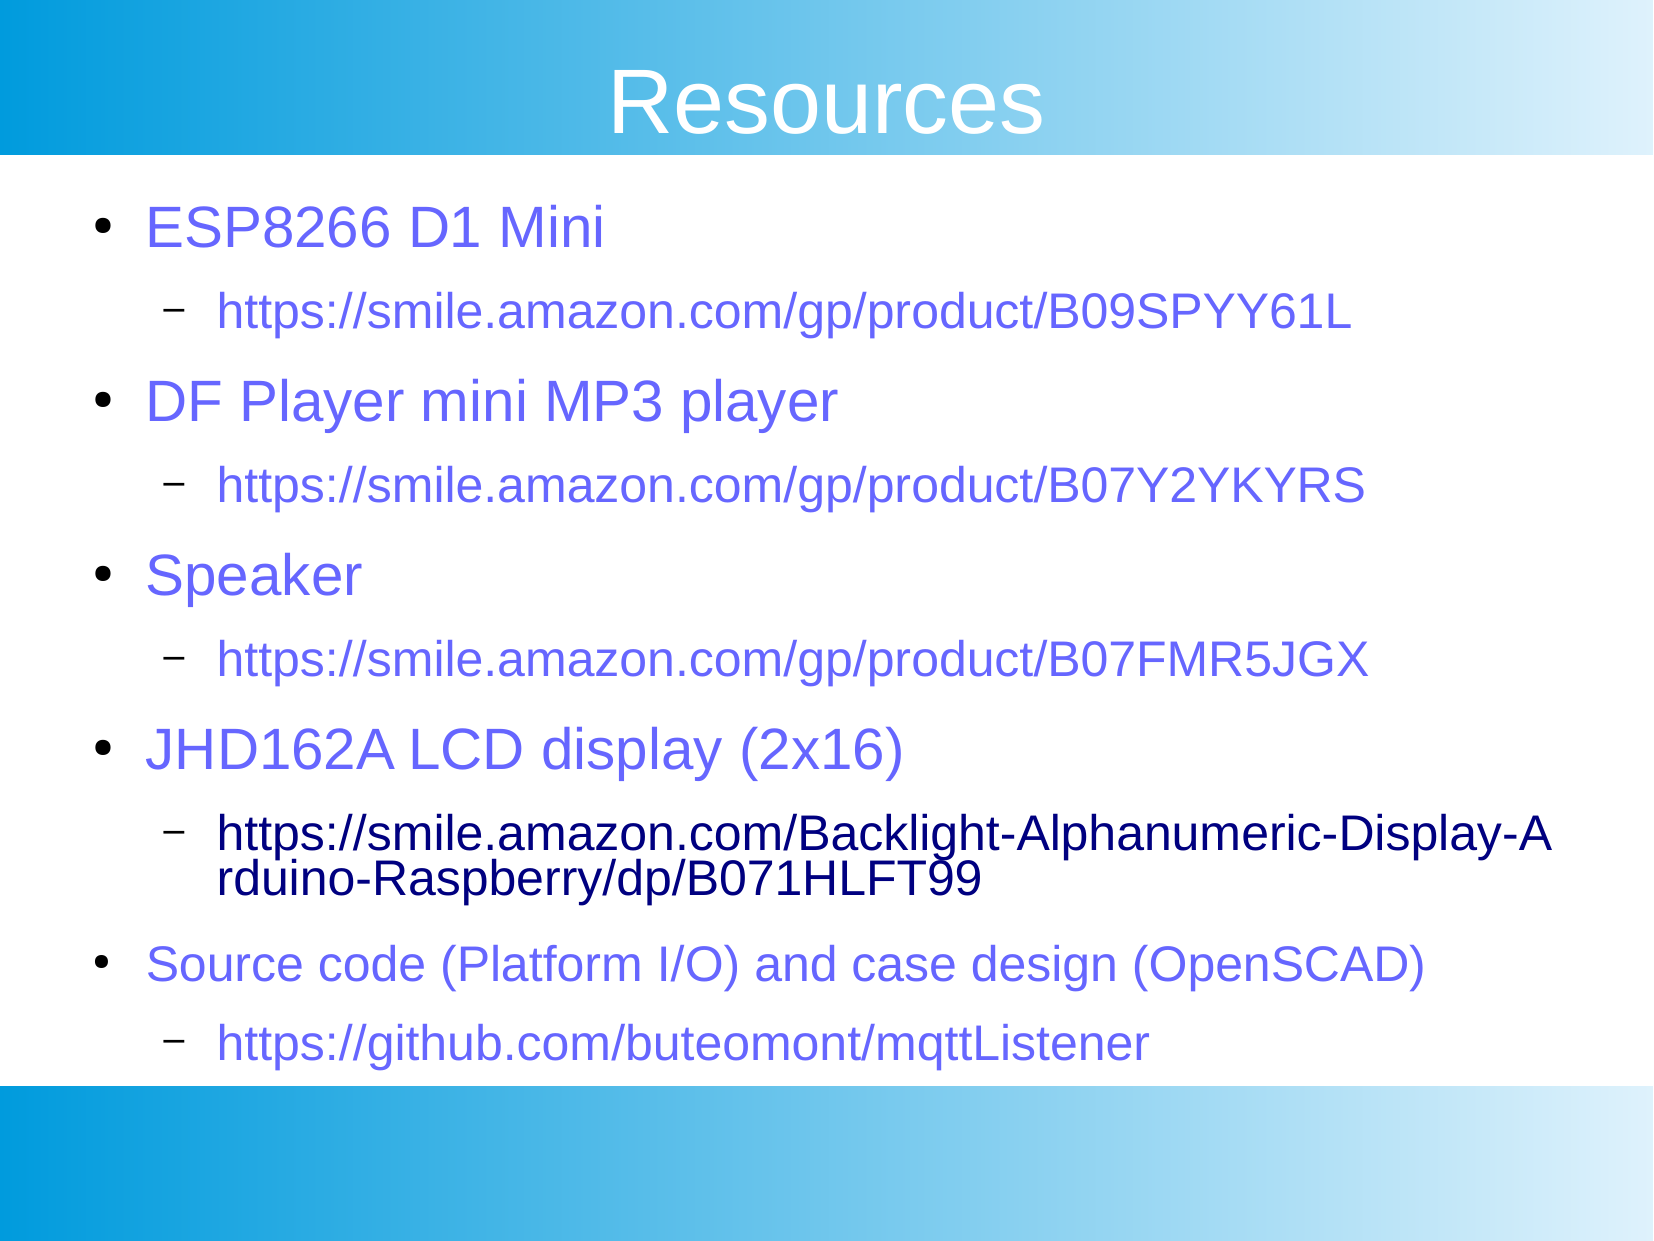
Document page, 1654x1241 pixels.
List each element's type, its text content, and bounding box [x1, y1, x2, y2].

list ESP8266 D1 Mini https://smile.amazon.com/gp/product/B09SPYY61L DF Player mini MP3 player https://smile.amazon.com/gp/product/B07Y2YKYRS Speaker https://smile.amazon.com/gp/product/B07FMR5JGX JHD162A LCD display (2x16) https://smile.amazon.com/Backlight-Alphanumeric-Display-Arduino-Raspberry/dp/B071HLFT99 Source code (Platform I/O) and case design (OpenSCAD) https://github.com/buteomont/mqttListener [75, 195, 1564, 915]
title Resources [82, 49, 1571, 155]
